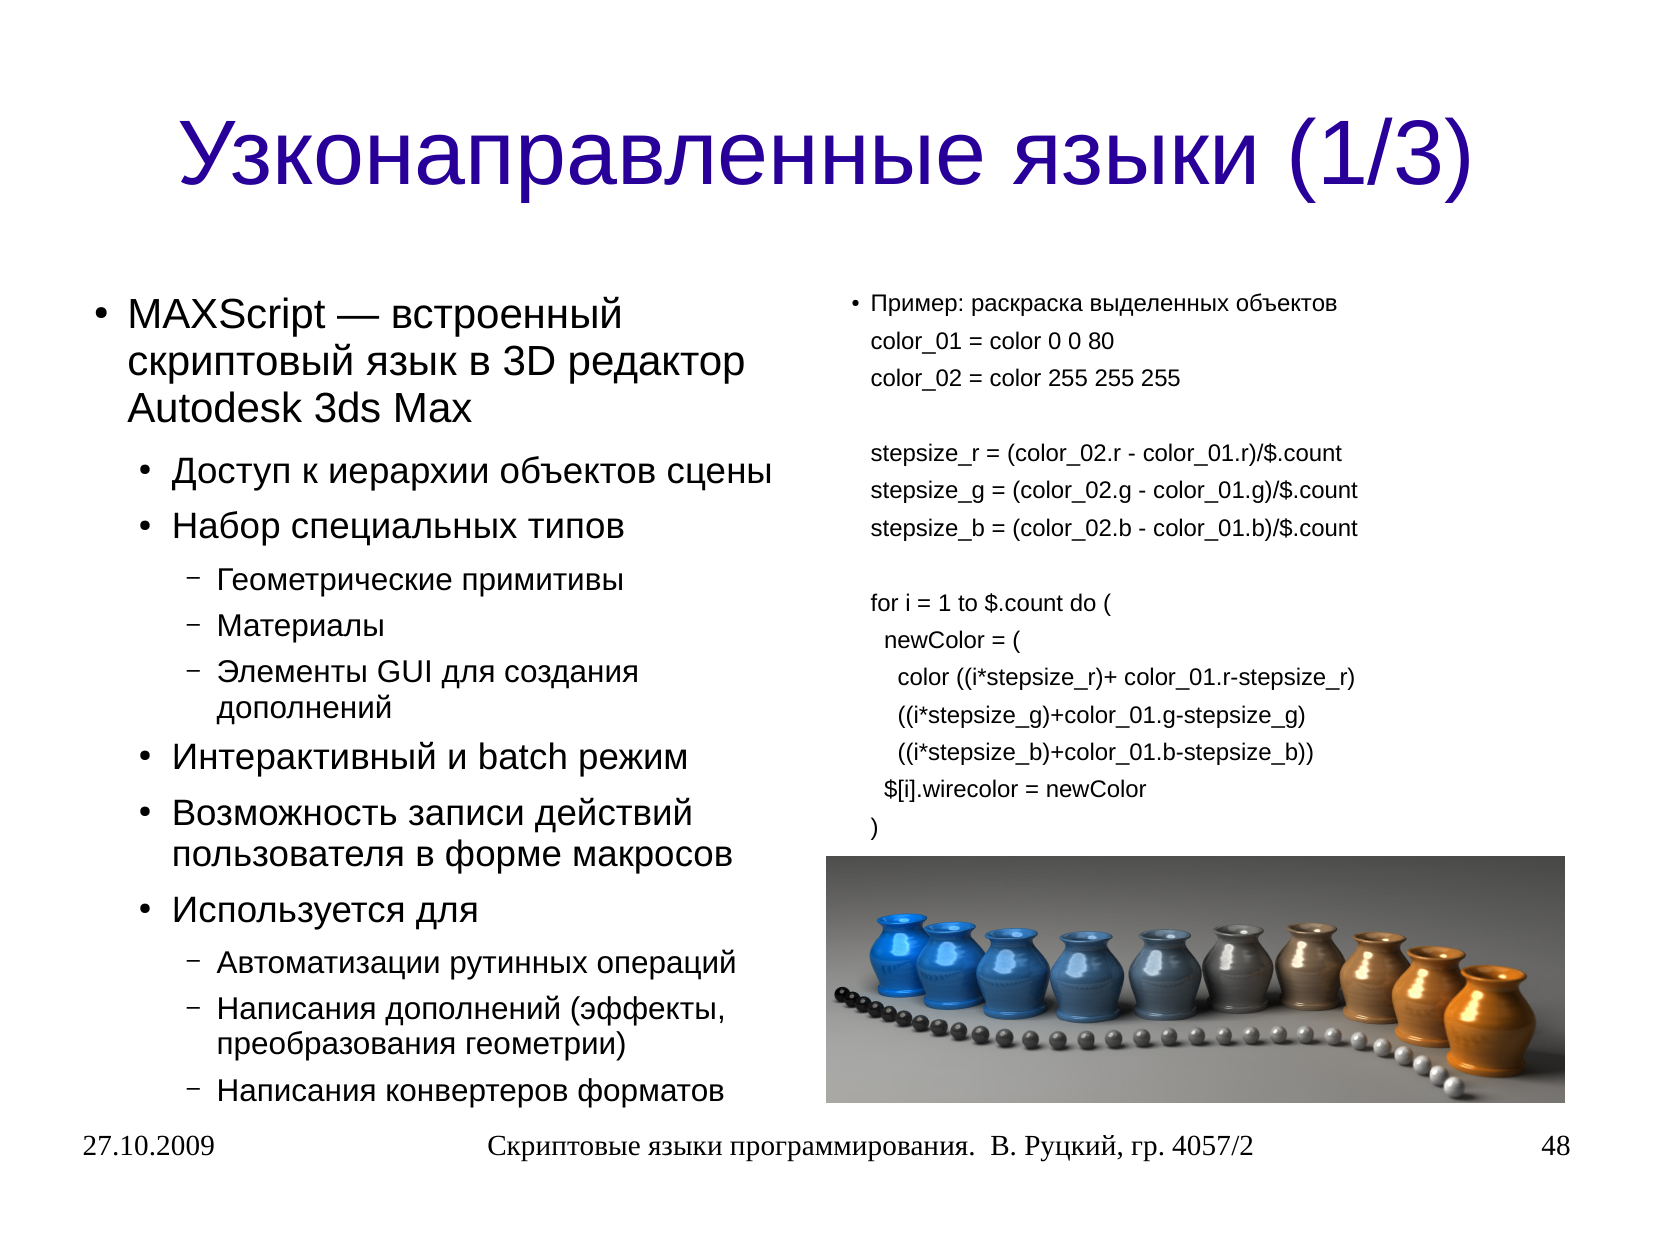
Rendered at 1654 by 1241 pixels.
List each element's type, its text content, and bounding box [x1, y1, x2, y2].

list MAXScript — встроенный скриптовый язык в 3D редактор Autodesk 3ds Max Доступ к иерархии объектов сцены Набор специальных типов Геометрические примитивы Материалы Элементы GUI для создания дополнений Интерактивный и batch режим Возможность записи действий пользователя в форме макросов Используется для Автоматизации рутинных операций Написания дополнений (эффекты, преобразования геометрии) Написания конвертеров форматов [82, 290, 809, 1109]
list Пример: раскраска выделенных объектов color_01 = color 0 0 80 color_02 = color 255 255 255 stepsize_r = (color_02.r - color_01.r)/$.count stepsize_g = (color_02.g - color_01.g)/$.count stepsize_b = (color_02.b - color_01.b)/$.count for i = 1 to $.count do ( newColor = ( color ((i*stepsize_r)+ color_01.r-stepsize_r) ((i*stepsize_g)+color_01.g-stepsize_g) ((i*stepsize_b)+color_01.b-stepsize_b)) $[i].wirecolor = newColor ) [845, 290, 1572, 857]
picture [826, 856, 1565, 1103]
title Узконаправленные языки (1/3) [82, 49, 1571, 257]
